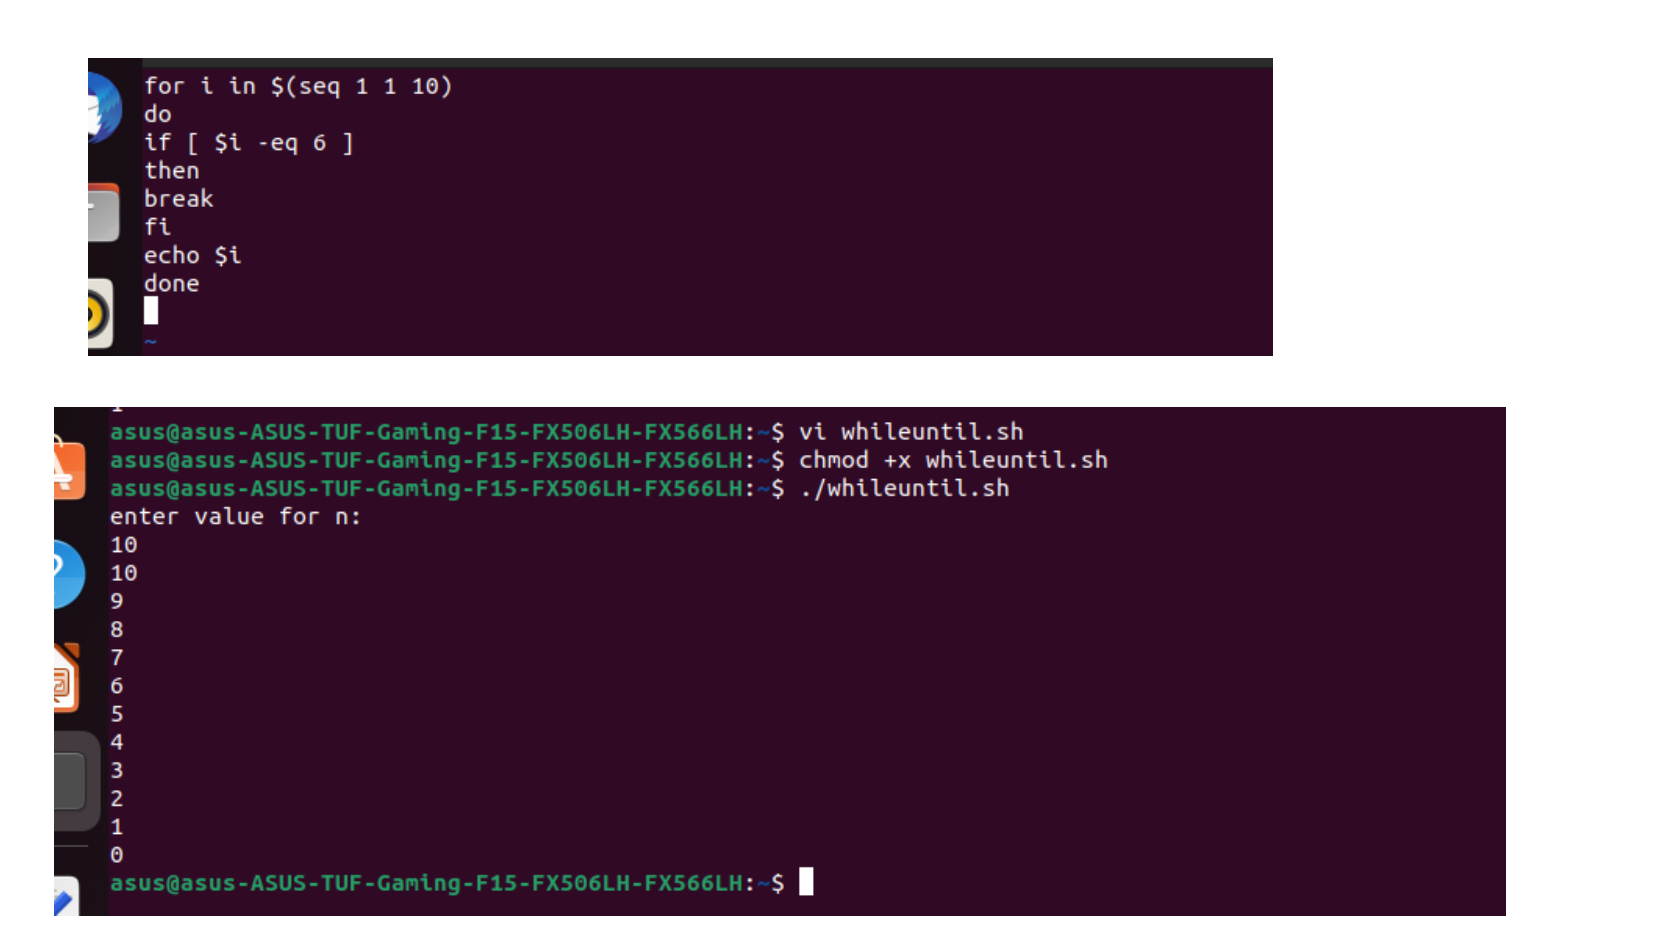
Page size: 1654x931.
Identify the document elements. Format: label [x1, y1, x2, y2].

picture [88, 58, 1273, 356]
picture [54, 407, 1506, 916]
